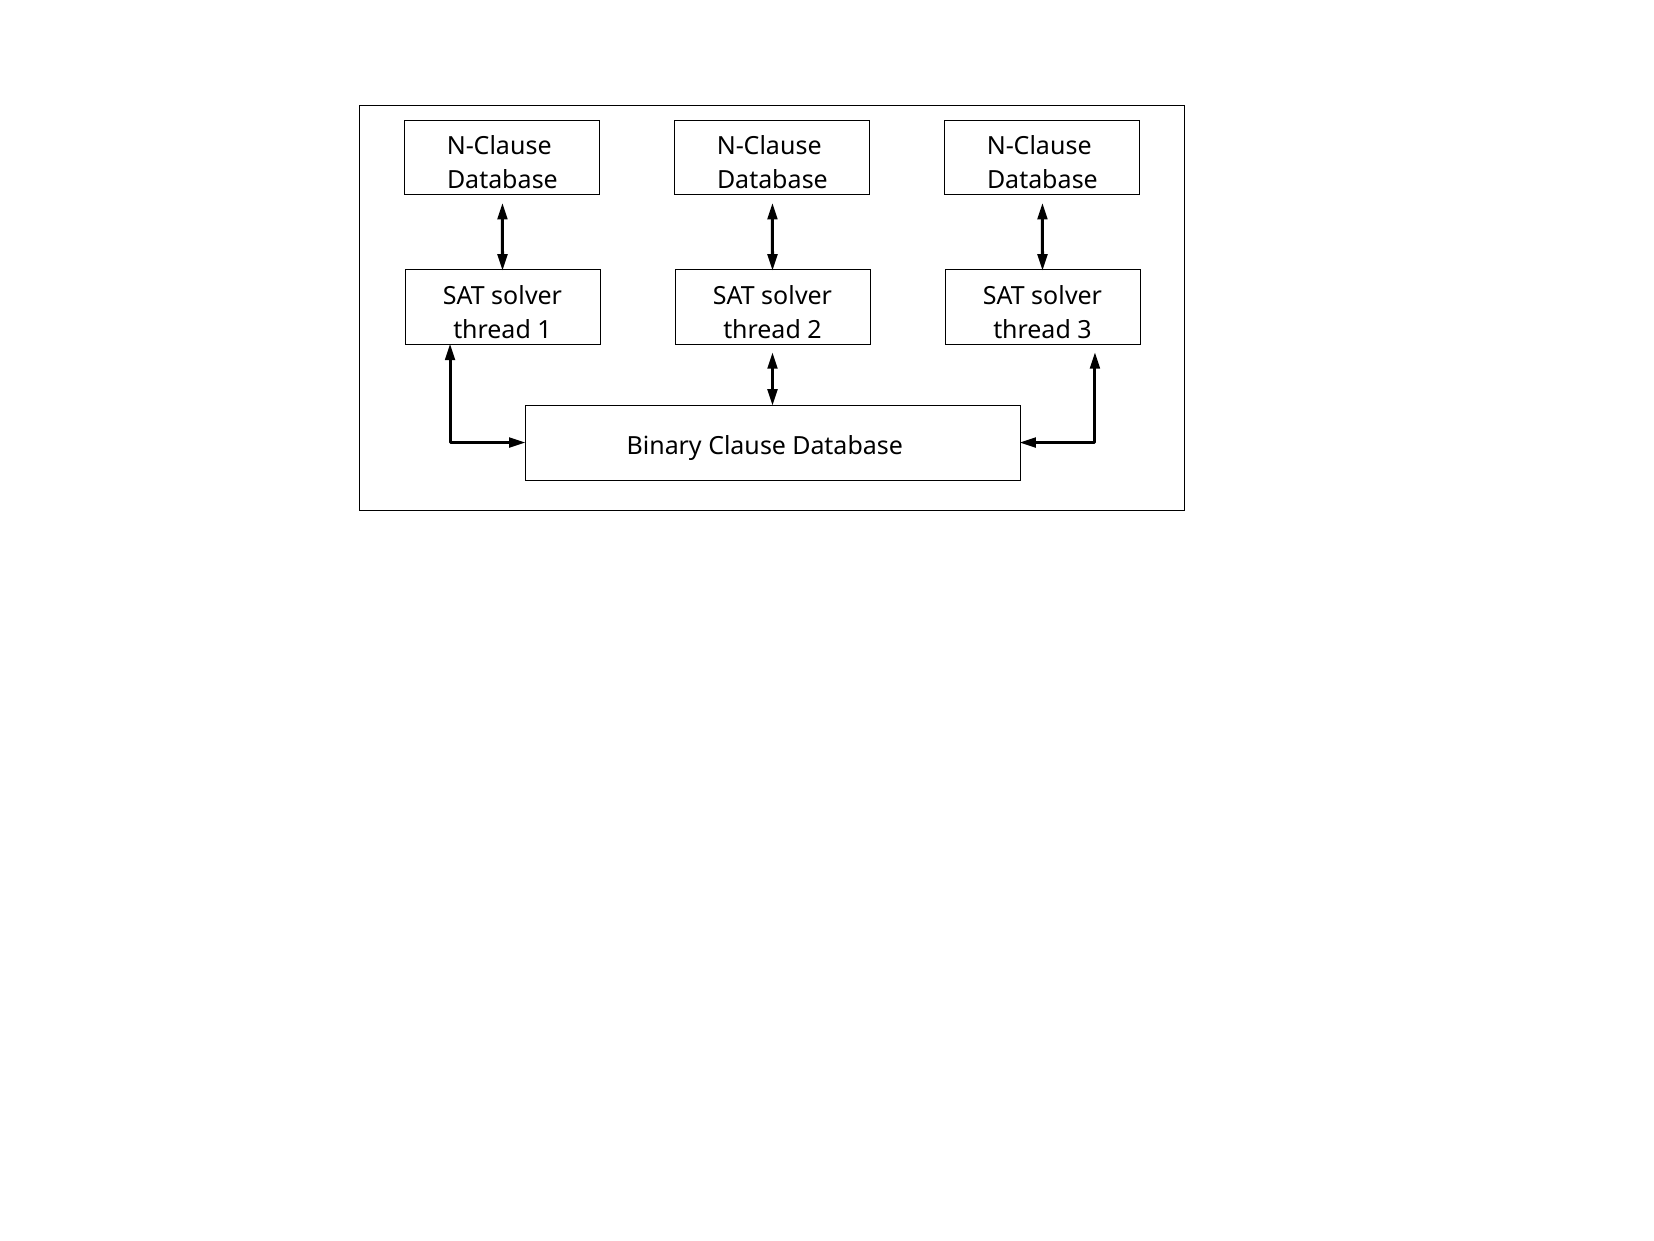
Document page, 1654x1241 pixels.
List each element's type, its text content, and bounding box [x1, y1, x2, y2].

text_box N-Clause Database [404, 120, 600, 196]
text_box N-Clause Database [674, 120, 870, 196]
text_box SAT solver thread 2 [675, 270, 871, 345]
text_box SAT solver thread 3 [945, 270, 1141, 345]
text_box N-Clause Database [944, 120, 1140, 196]
text_box Binary Clause Database [525, 420, 1006, 466]
text_box SAT solver thread 1 [405, 270, 601, 345]
